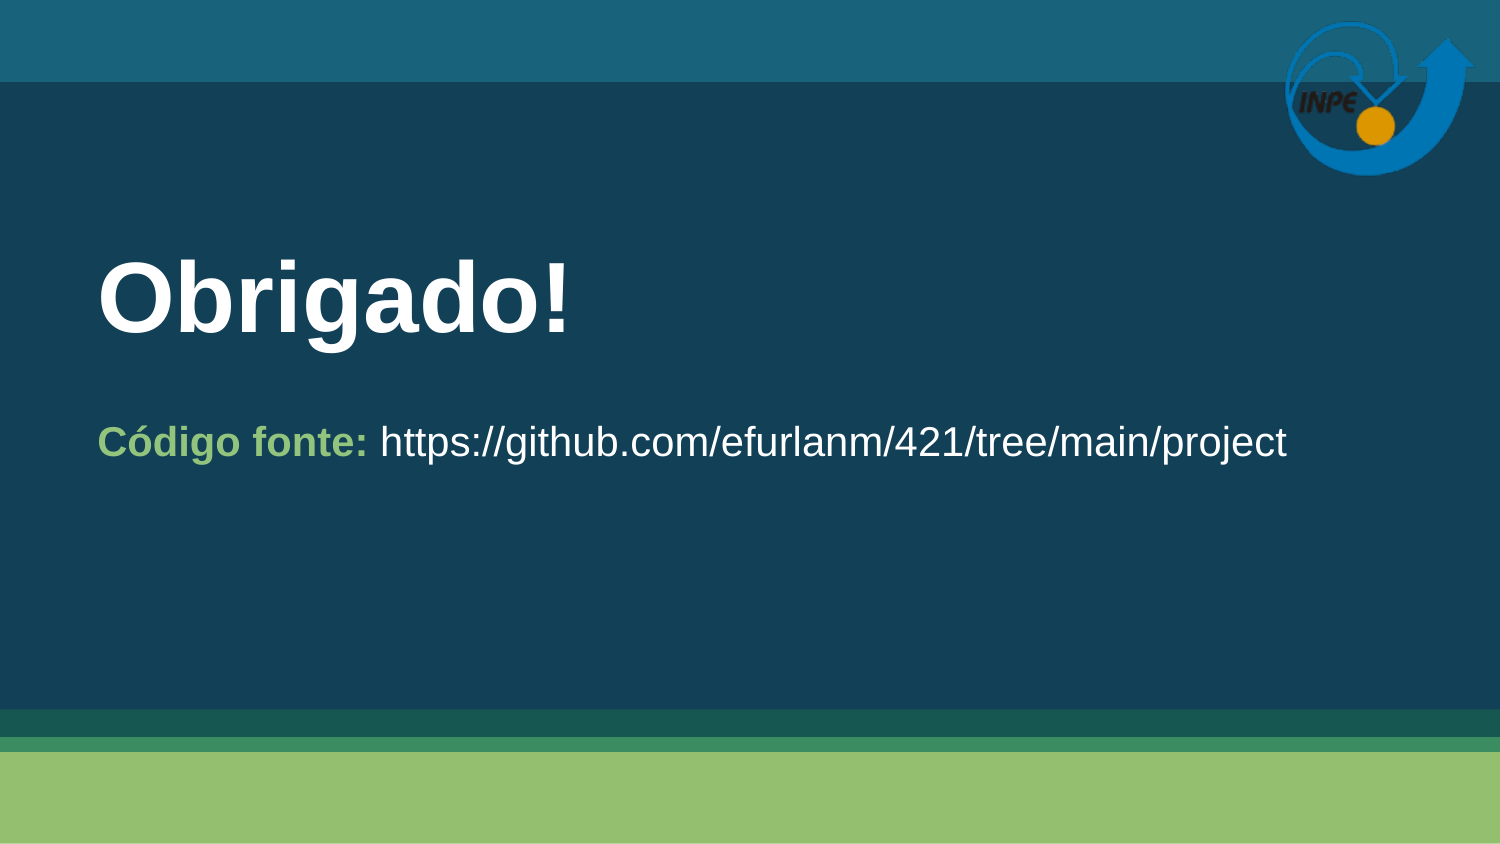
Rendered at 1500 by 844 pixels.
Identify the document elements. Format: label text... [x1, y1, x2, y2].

text_box Obrigado! Código fonte: https://github.com/efurlanm/421/tree/main/project [82, 111, 1456, 708]
picture [1281, 17, 1482, 183]
